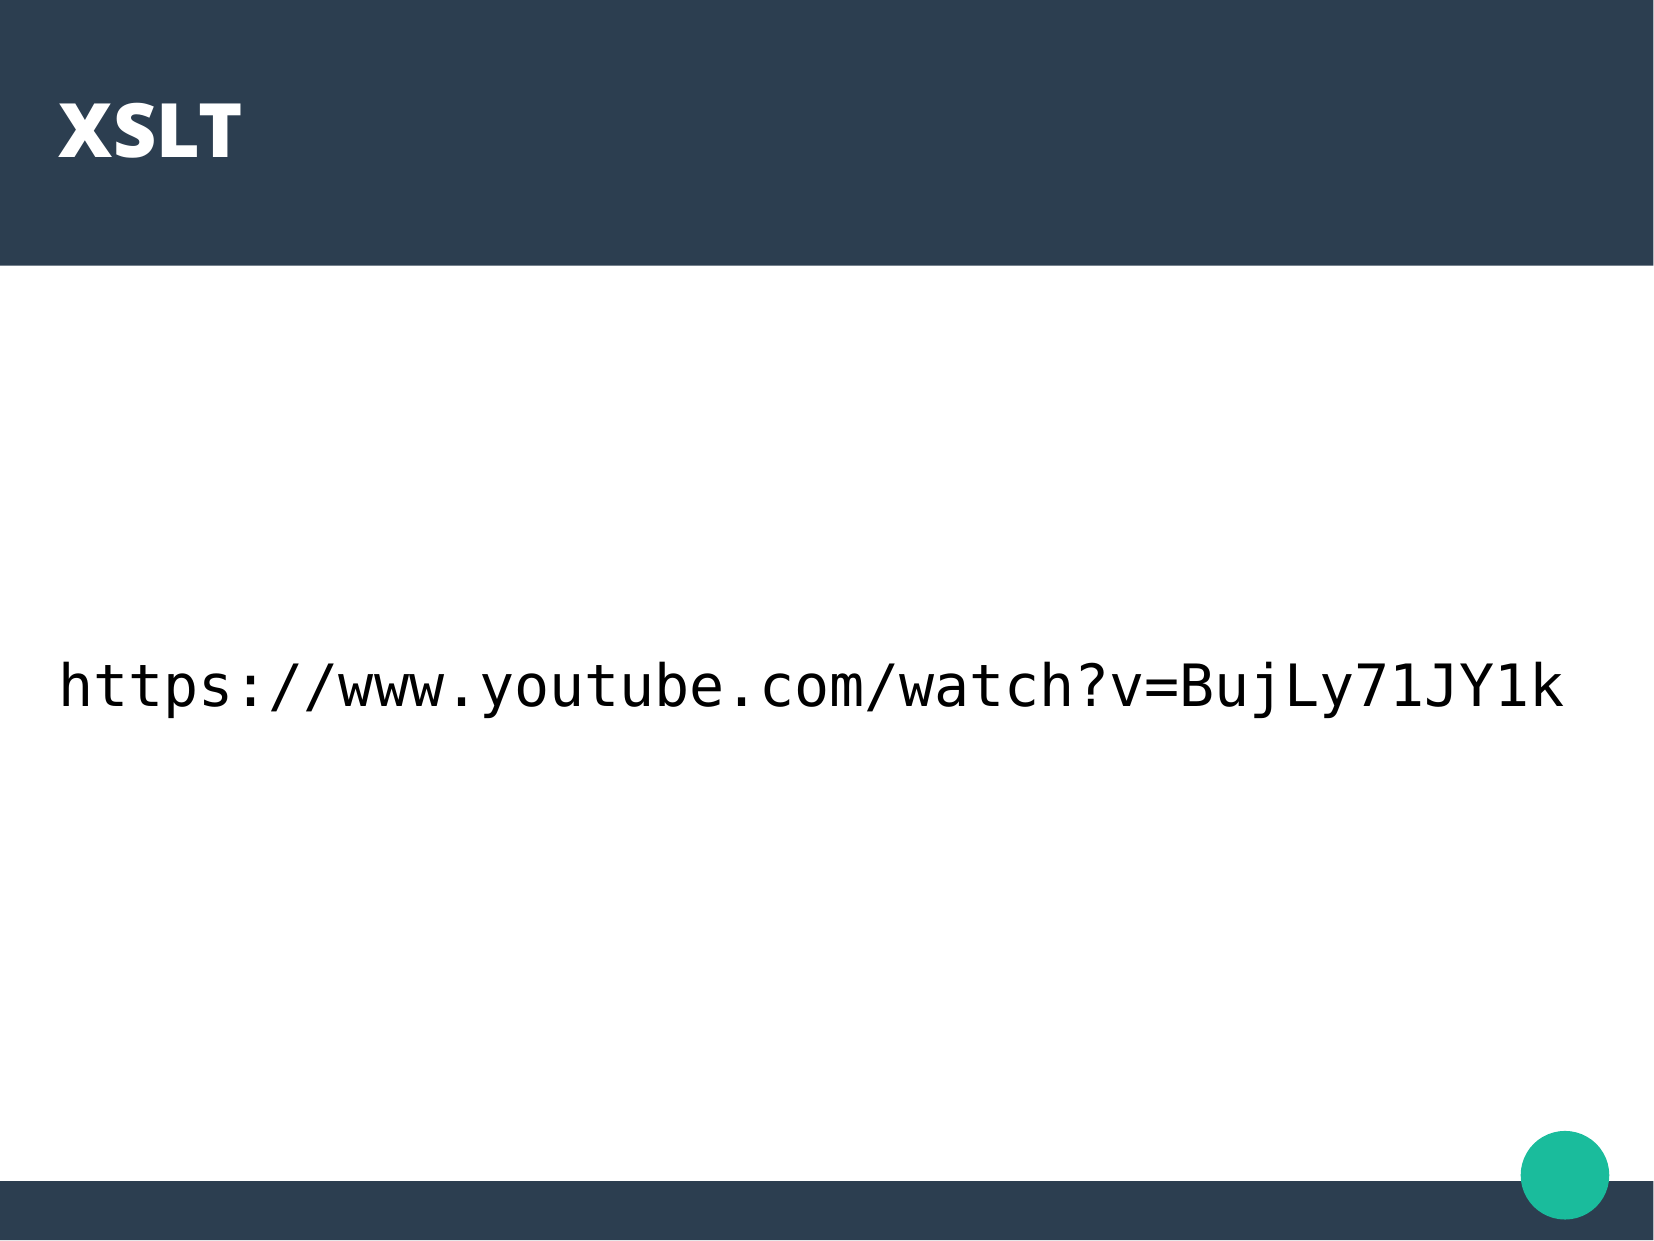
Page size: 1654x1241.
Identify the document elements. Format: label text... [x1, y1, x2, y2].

title XSLT [59, 24, 1595, 232]
subtitle https://www.youtube.com/watch?v=BujLy71JY1k [59, 324, 1595, 1152]
